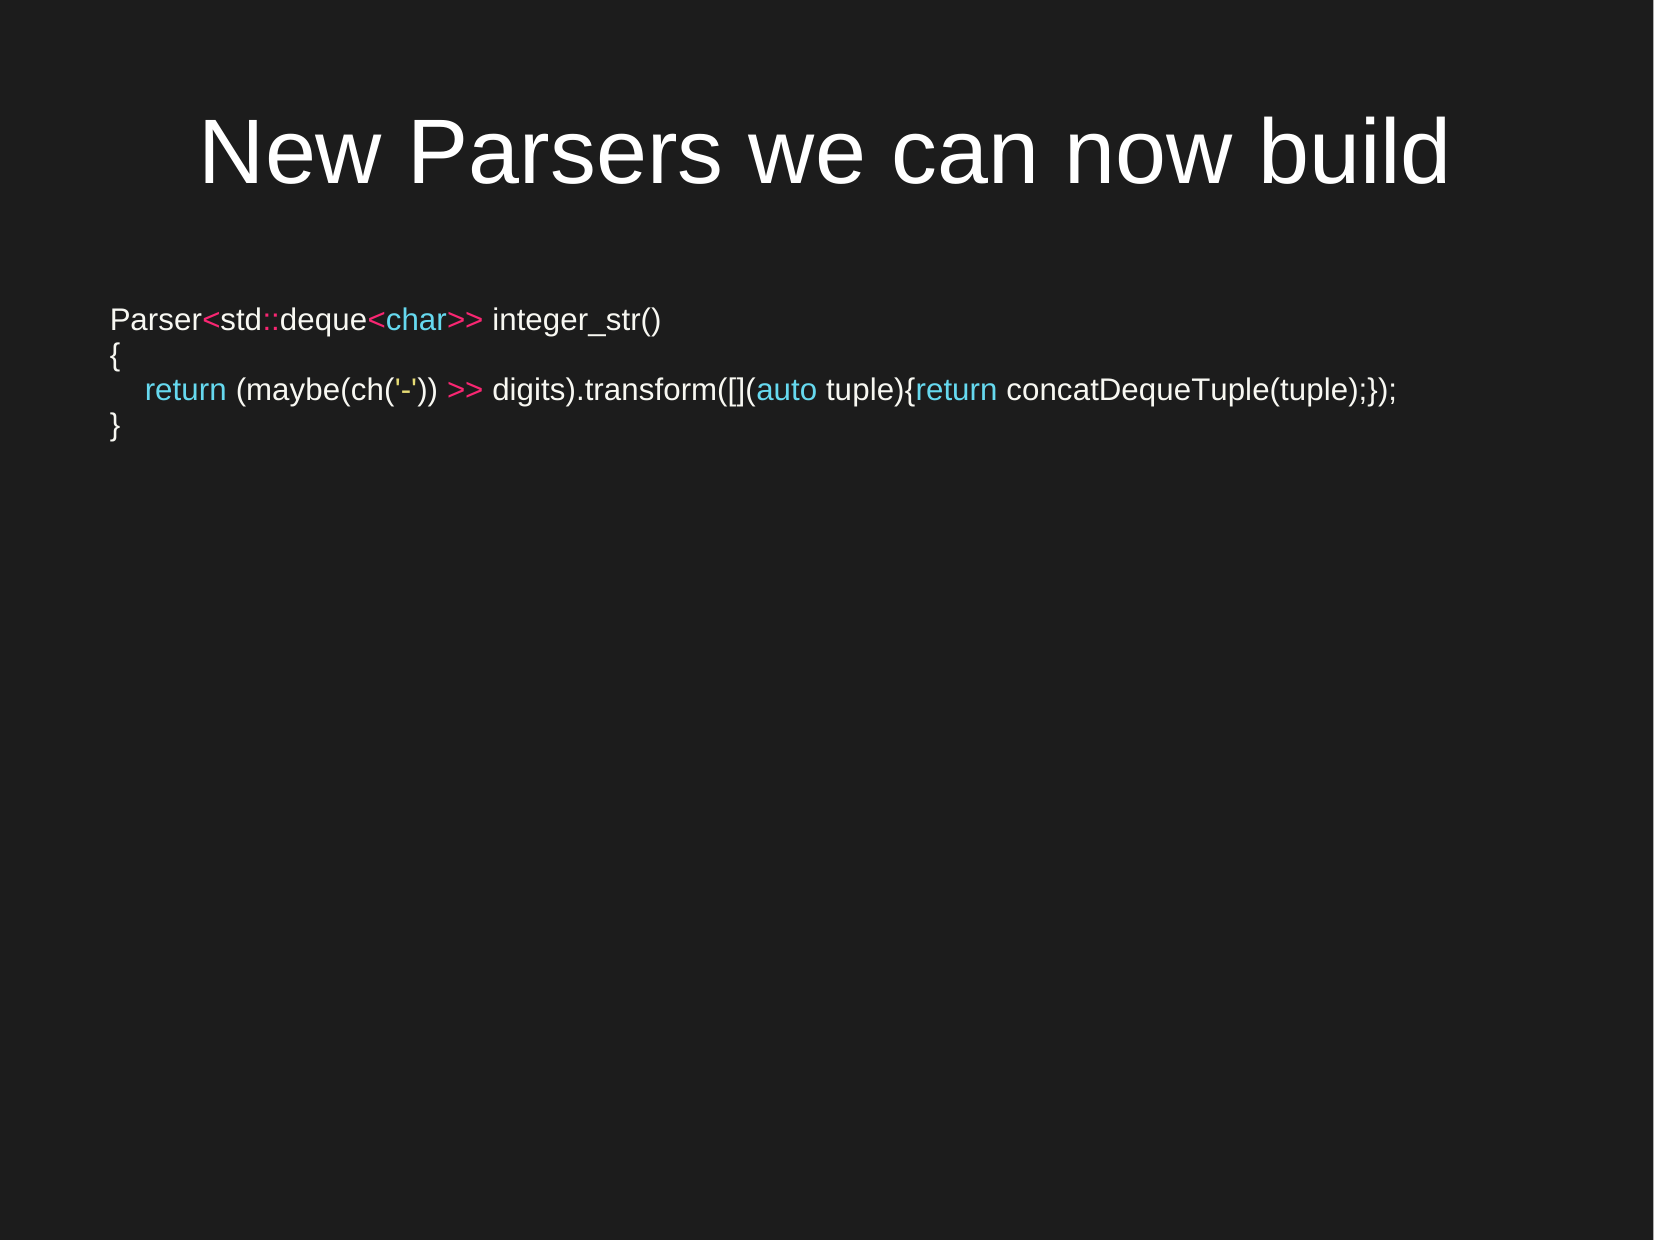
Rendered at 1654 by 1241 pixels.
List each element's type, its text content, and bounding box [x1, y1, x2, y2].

text_box Parser<std::deque<char>> integer_str() { return (maybe(ch('-')) >> digits).transform([](auto tuple){return concatDequeTuple(tuple);}); } [60, 294, 1591, 1201]
title New Parsers we can now build [82, 49, 1571, 256]
